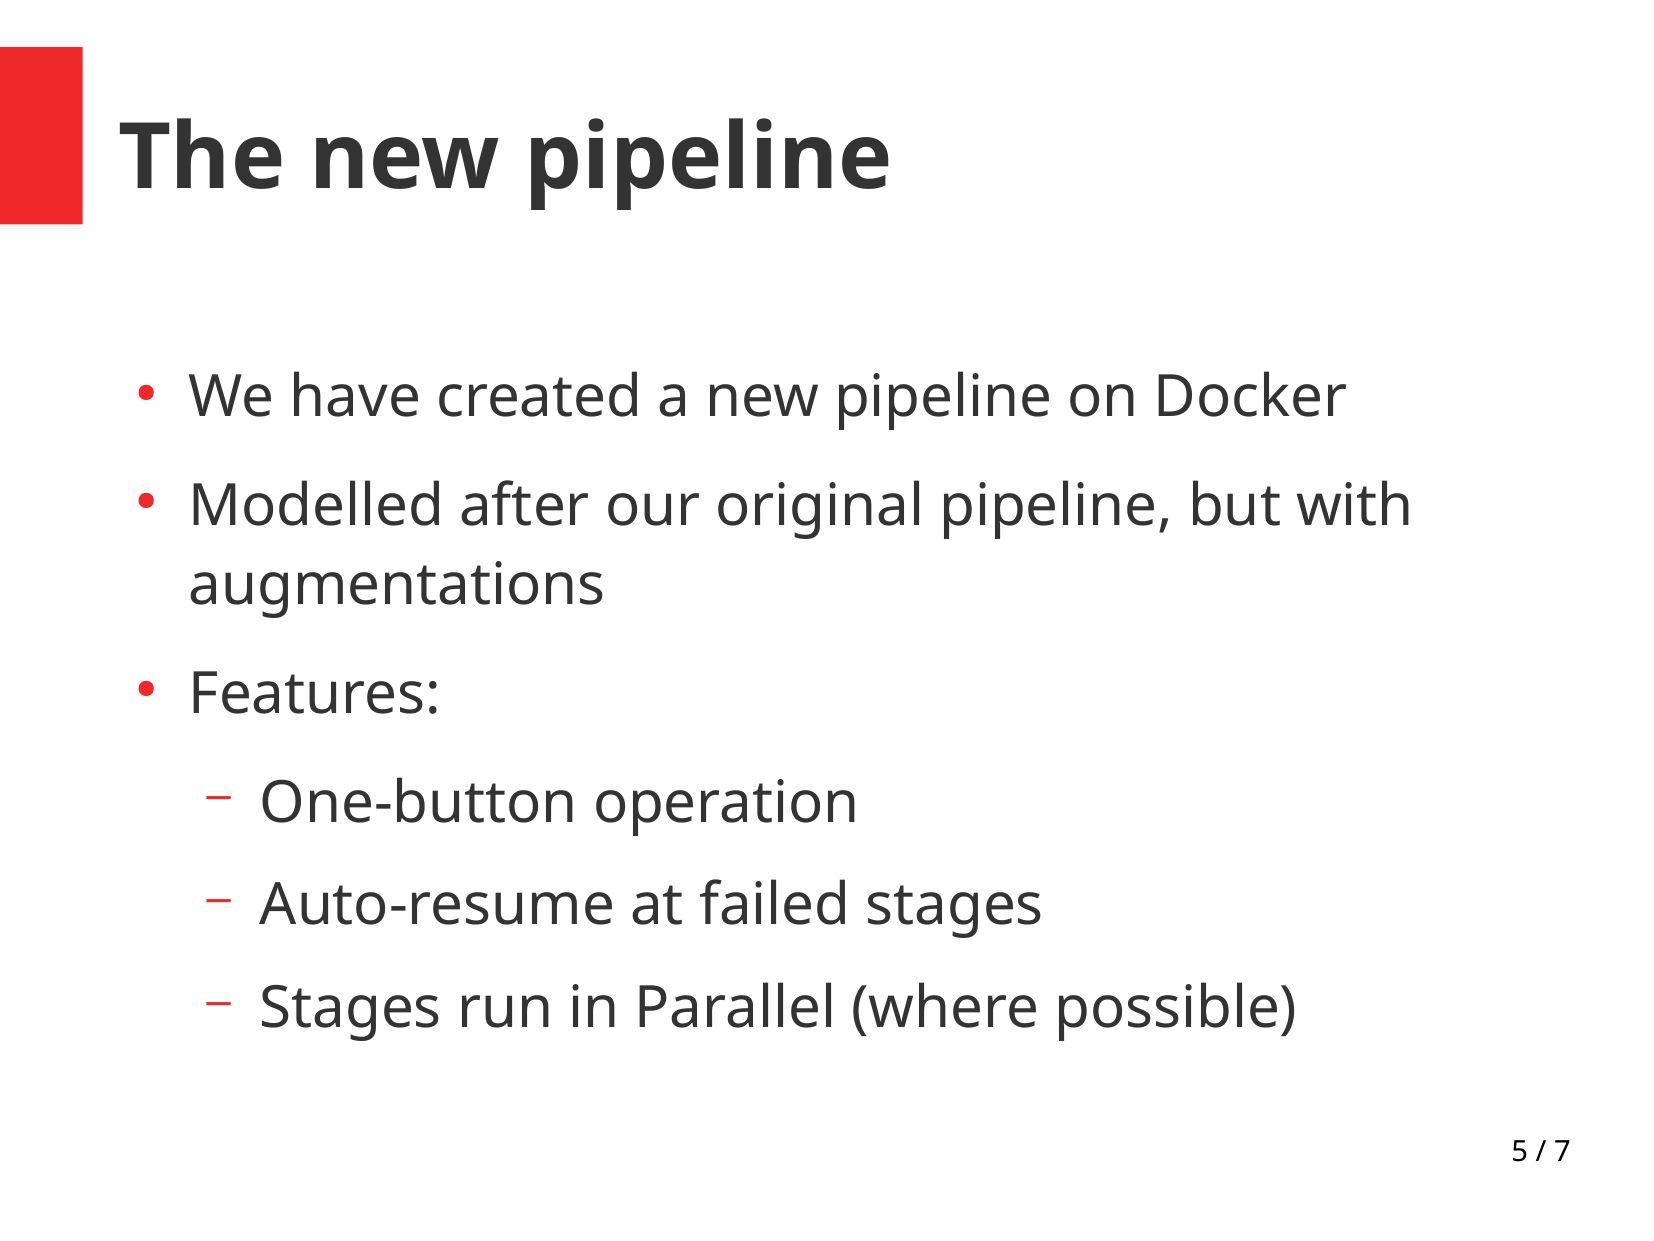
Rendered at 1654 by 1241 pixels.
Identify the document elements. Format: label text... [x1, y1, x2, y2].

list We have created a new pipeline on Docker Modelled after our original pipeline, but with augmentations Features: One-button operation Auto-resume at failed stages Stages run in Parallel (where possible) [118, 354, 1536, 1074]
title The new pipeline [118, 49, 1571, 257]
